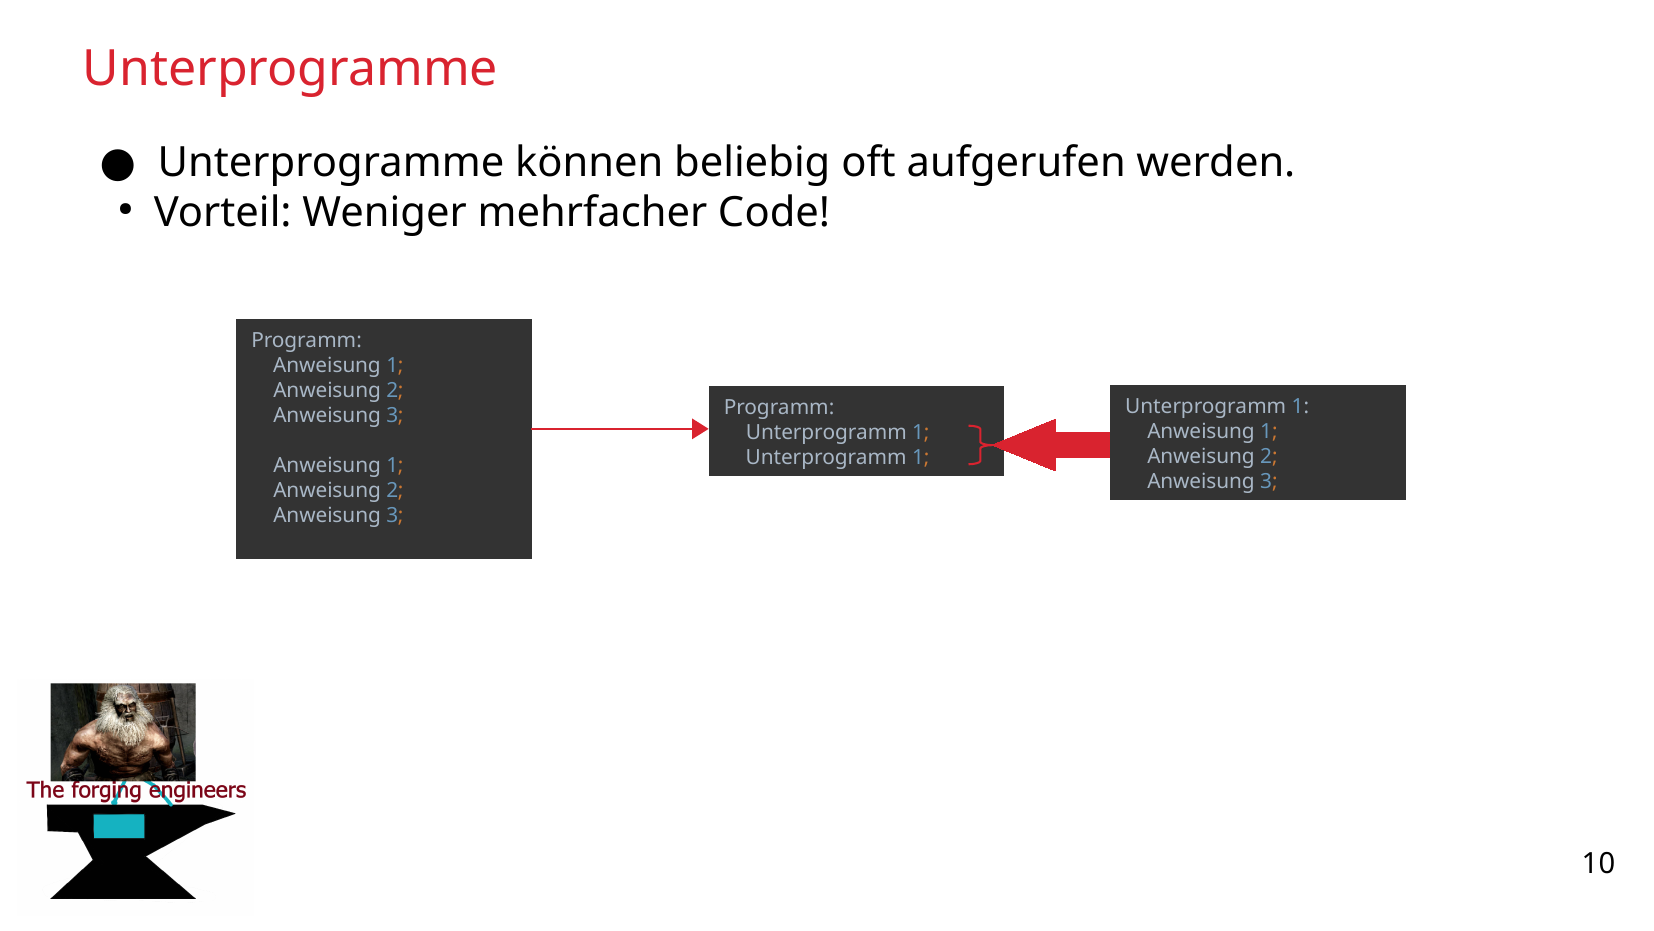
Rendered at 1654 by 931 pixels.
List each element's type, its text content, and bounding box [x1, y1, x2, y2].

text_box [994, 419, 1110, 471]
text_box Programm: Unterprogramm 1; Unterprogramm 1; [709, 386, 1004, 476]
text_box Unterprogramme können beliebig oft aufgerufen werden. Vorteil: Weniger mehrfacher Code! [82, 135, 1560, 390]
picture [17, 679, 254, 916]
title Unterprogramme [82, 37, 1571, 95]
text_box Unterprogramm 1: Anweisung 1; Anweisung 2; Anweisung 3; [1110, 385, 1406, 500]
text_box Programm: Anweisung 1; Anweisung 2; Anweisung 3; Anweisung 1; Anweisung 2; Anweisung 3; [236, 319, 532, 559]
